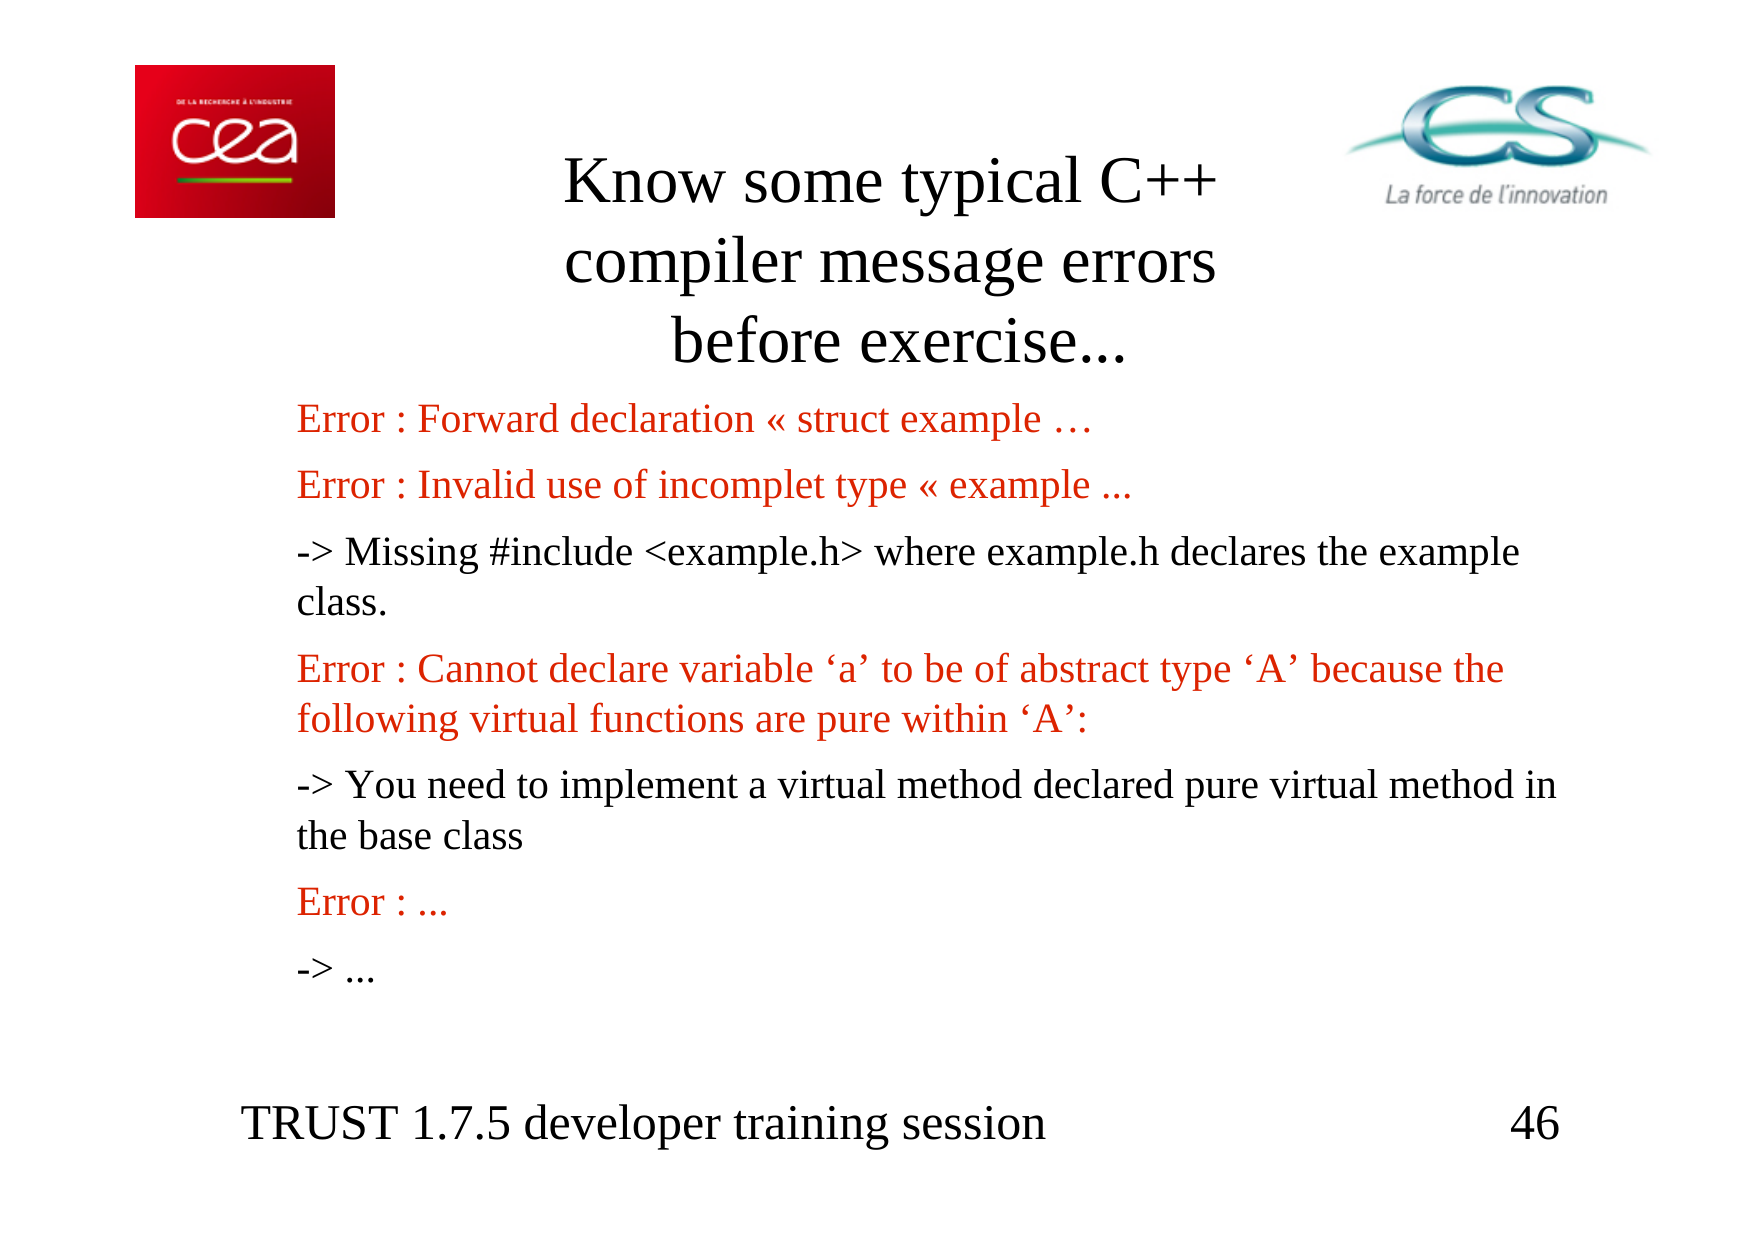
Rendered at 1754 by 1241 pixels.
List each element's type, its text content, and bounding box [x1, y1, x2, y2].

title Know some typical C++ compiler message errors before exercise... [225, 127, 1576, 382]
list Error : Forward declaration « struct example … Error : Invalid use of incomplet type « example ... -> Missing #include <example.h> where example.h declares the example class. Error : Cannot declare variable ‘a’ to be of abstract type ‘A’ because the following virtual functions are pure within ‘A’: -> You need to implement a virtual method declared pure virtual method in the base class Error : ... -> ... [225, 382, 1576, 1035]
picture [1340, 73, 1662, 218]
picture [135, 65, 335, 218]
